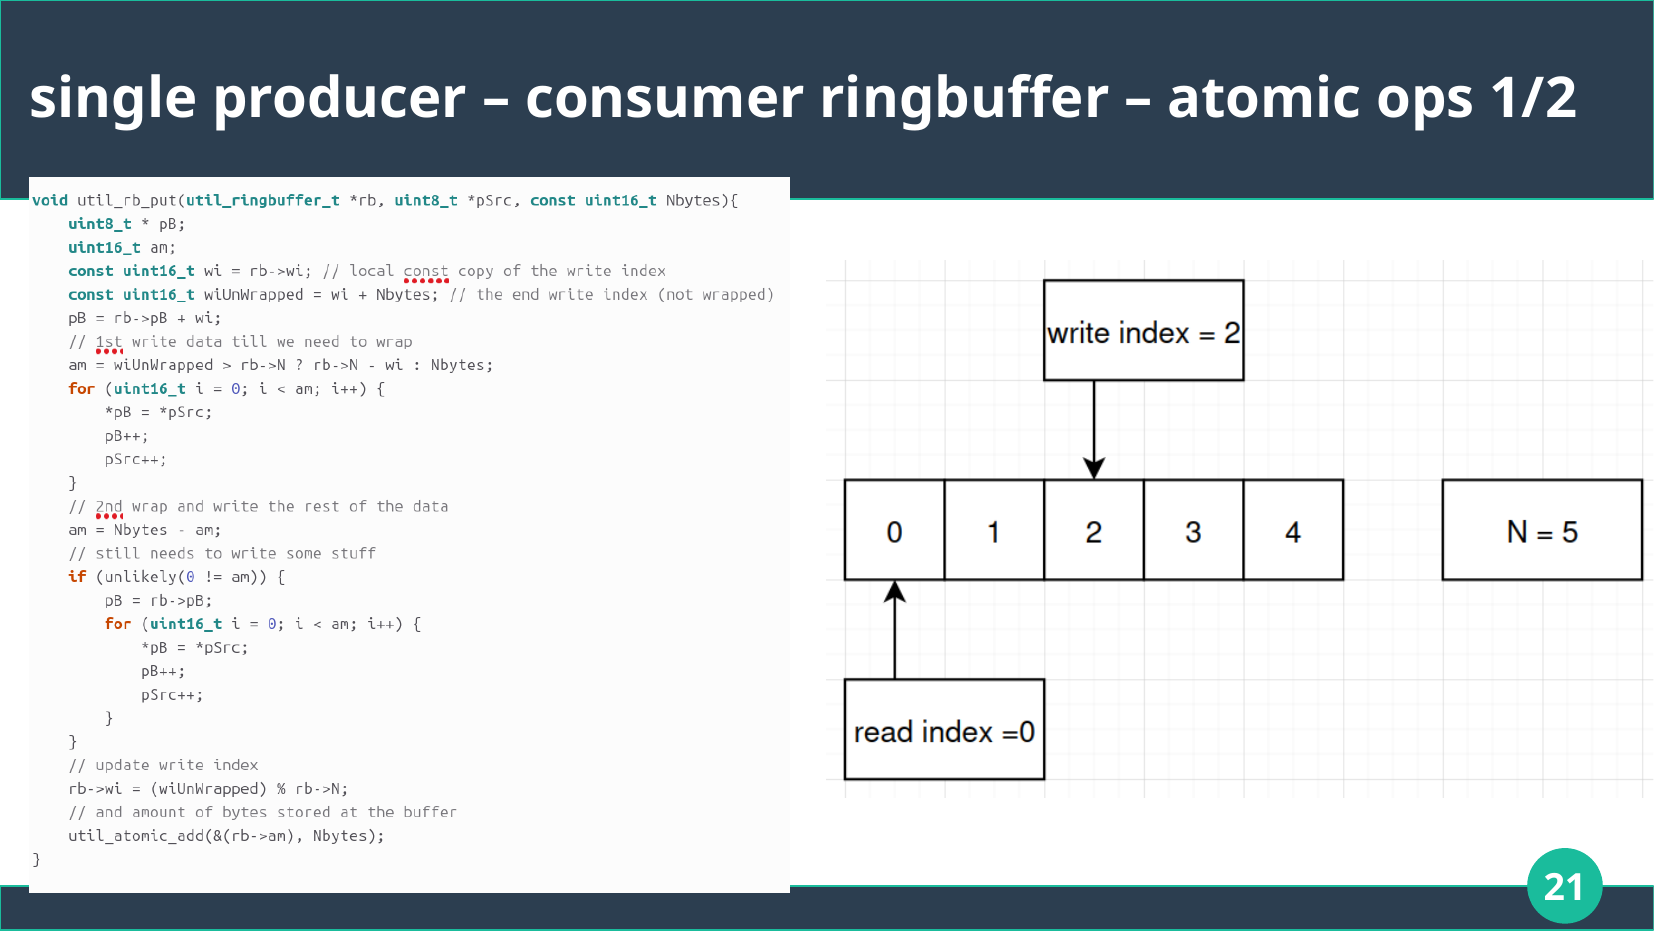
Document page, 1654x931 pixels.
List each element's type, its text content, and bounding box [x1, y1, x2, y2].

picture [826, 260, 1654, 798]
picture [29, 177, 790, 893]
title single producer – consumer ringbuffer – atomic ops 1/2 [29, 37, 1625, 156]
